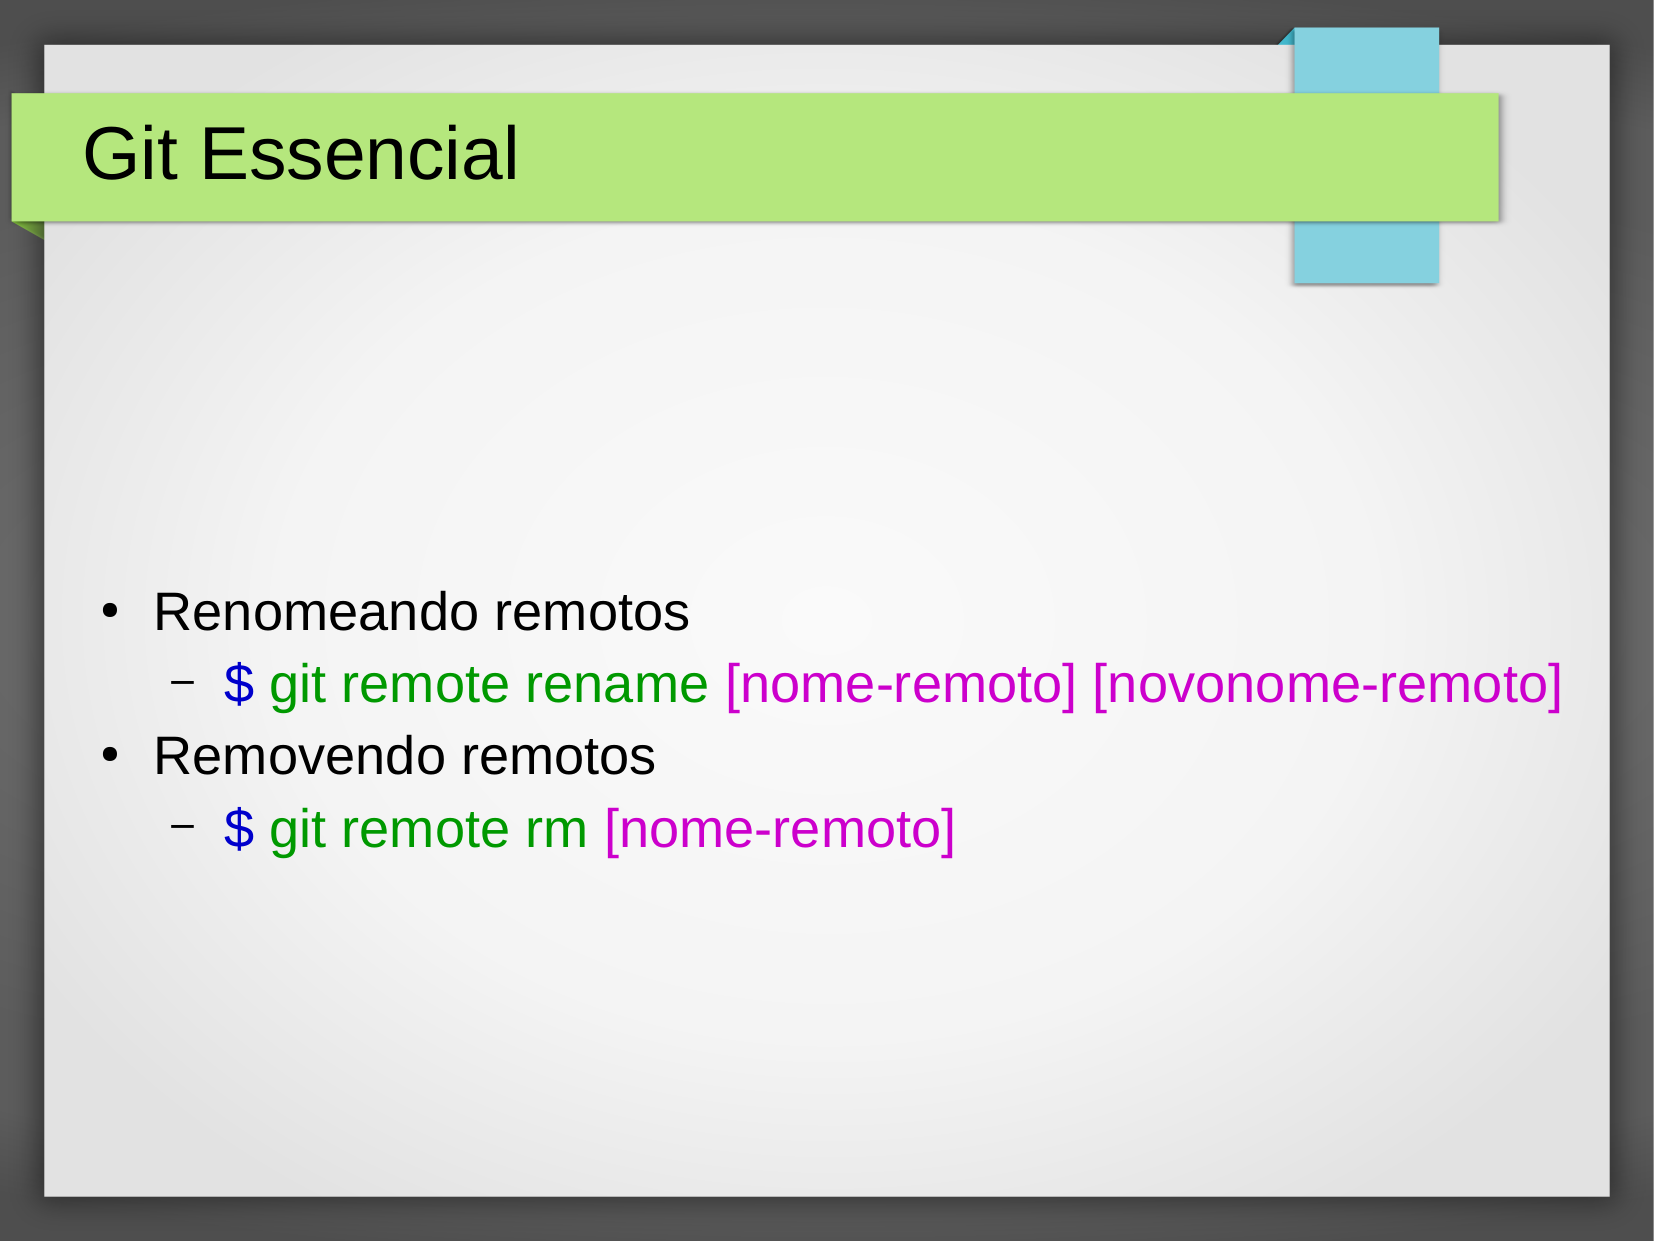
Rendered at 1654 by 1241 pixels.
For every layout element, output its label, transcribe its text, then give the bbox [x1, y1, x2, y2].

list Renomeando remotos $ git remote rename [nome-remoto] [novonome-remoto] Removendo remotos $ git remote rm [nome-remoto] [82, 360, 1571, 1080]
title Git Essencial [82, 94, 1264, 213]
picture [0, 0, 1654, 1241]
